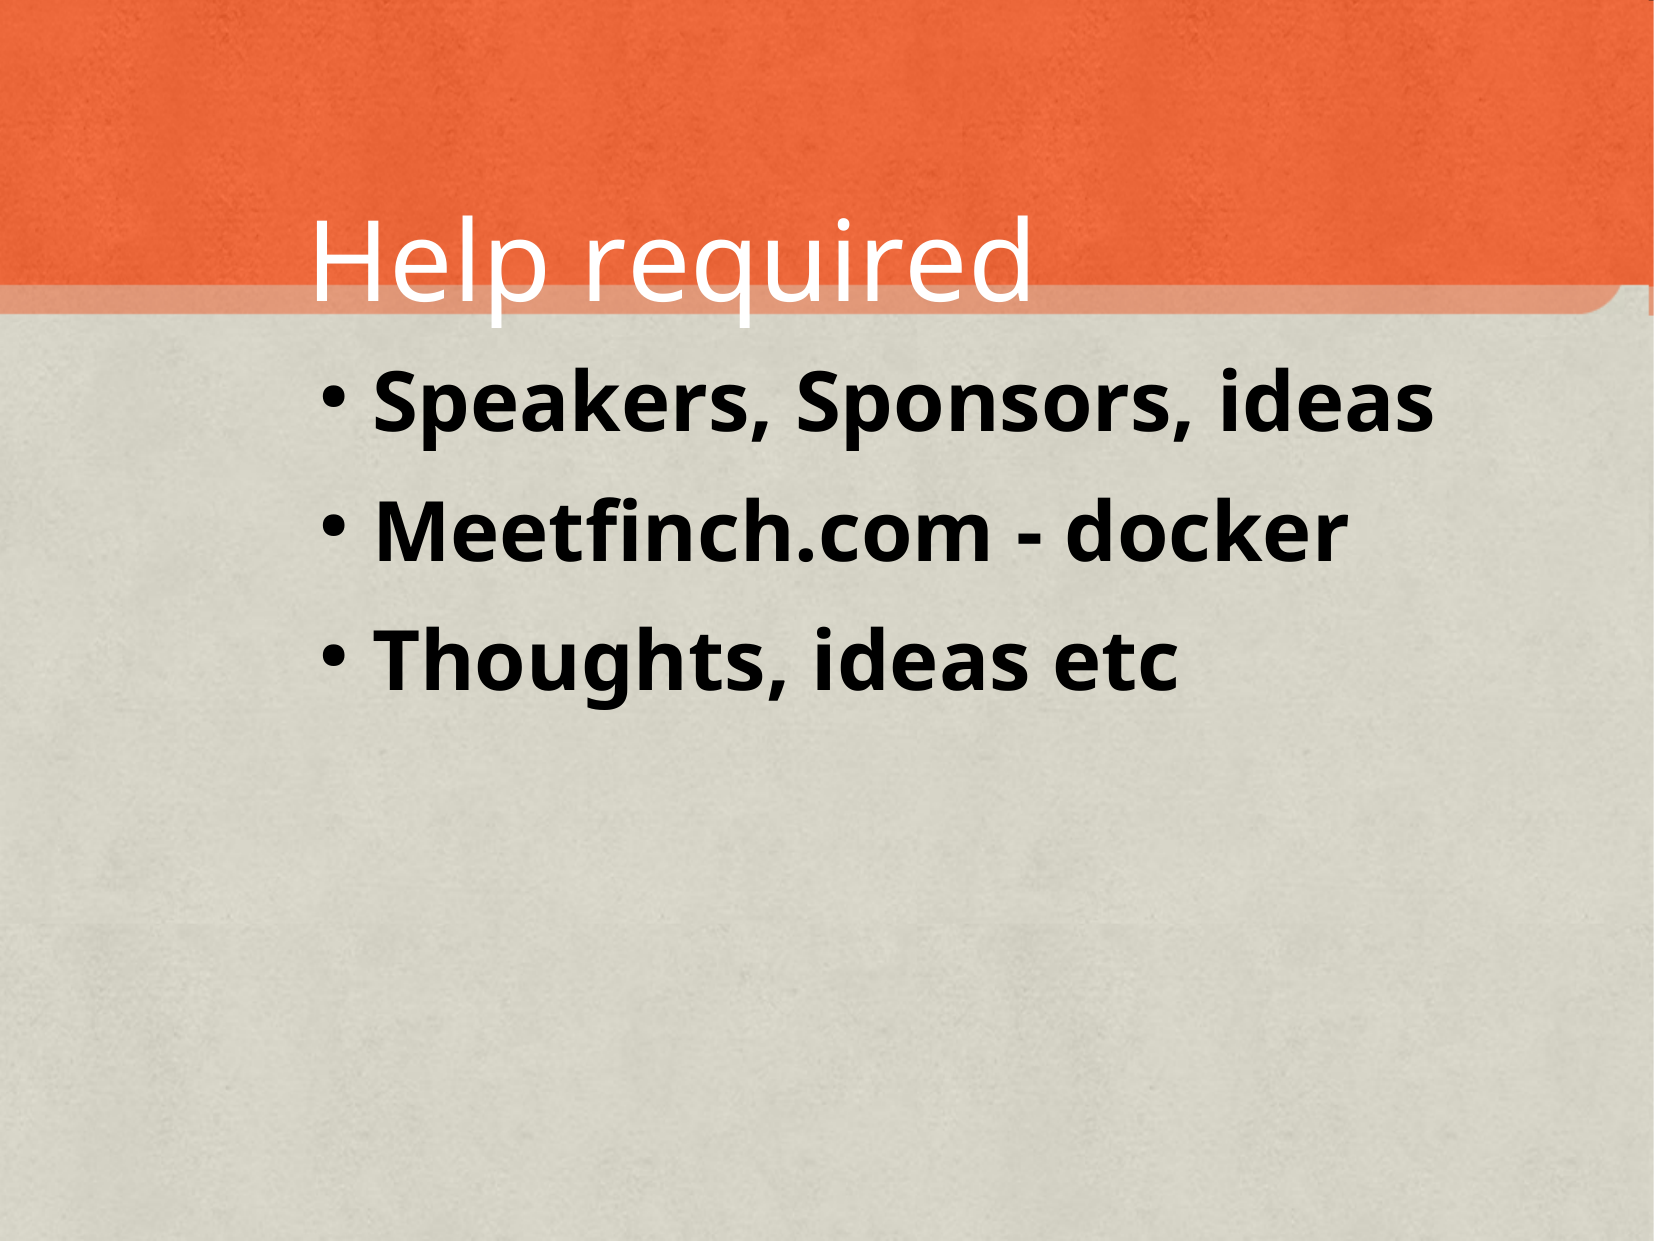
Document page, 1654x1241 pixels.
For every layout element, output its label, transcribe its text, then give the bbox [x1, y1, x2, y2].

title Help required [306, 189, 1654, 317]
picture [0, 0, 1654, 1241]
list Speakers, Sponsors, ideas Meetfinch.com - docker Thoughts, ideas etc [301, 348, 1583, 1241]
